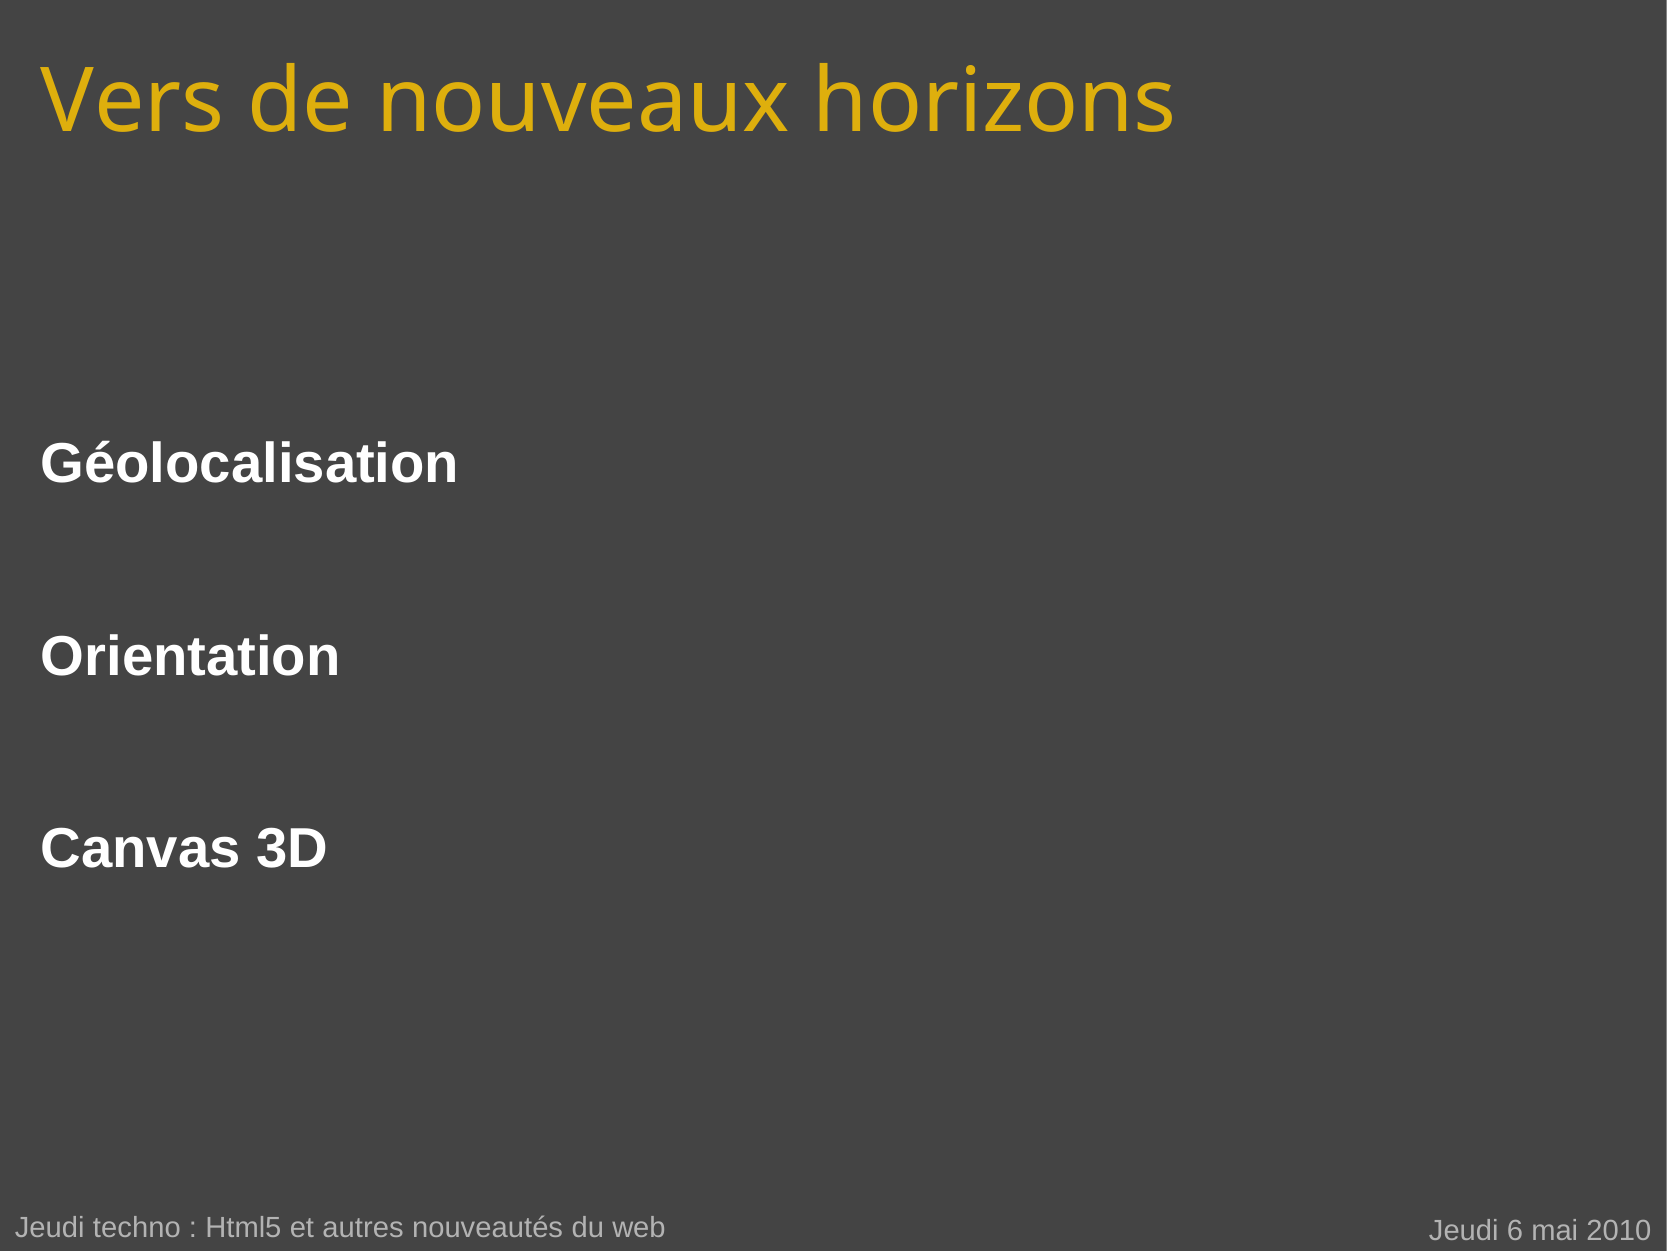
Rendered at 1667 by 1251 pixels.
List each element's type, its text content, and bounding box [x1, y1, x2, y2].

picture [0, 0, 1667, 1251]
list Géolocalisation Orientation Canvas 3D [40, 300, 1627, 1201]
title Vers de nouveaux horizons [40, 50, 1627, 201]
